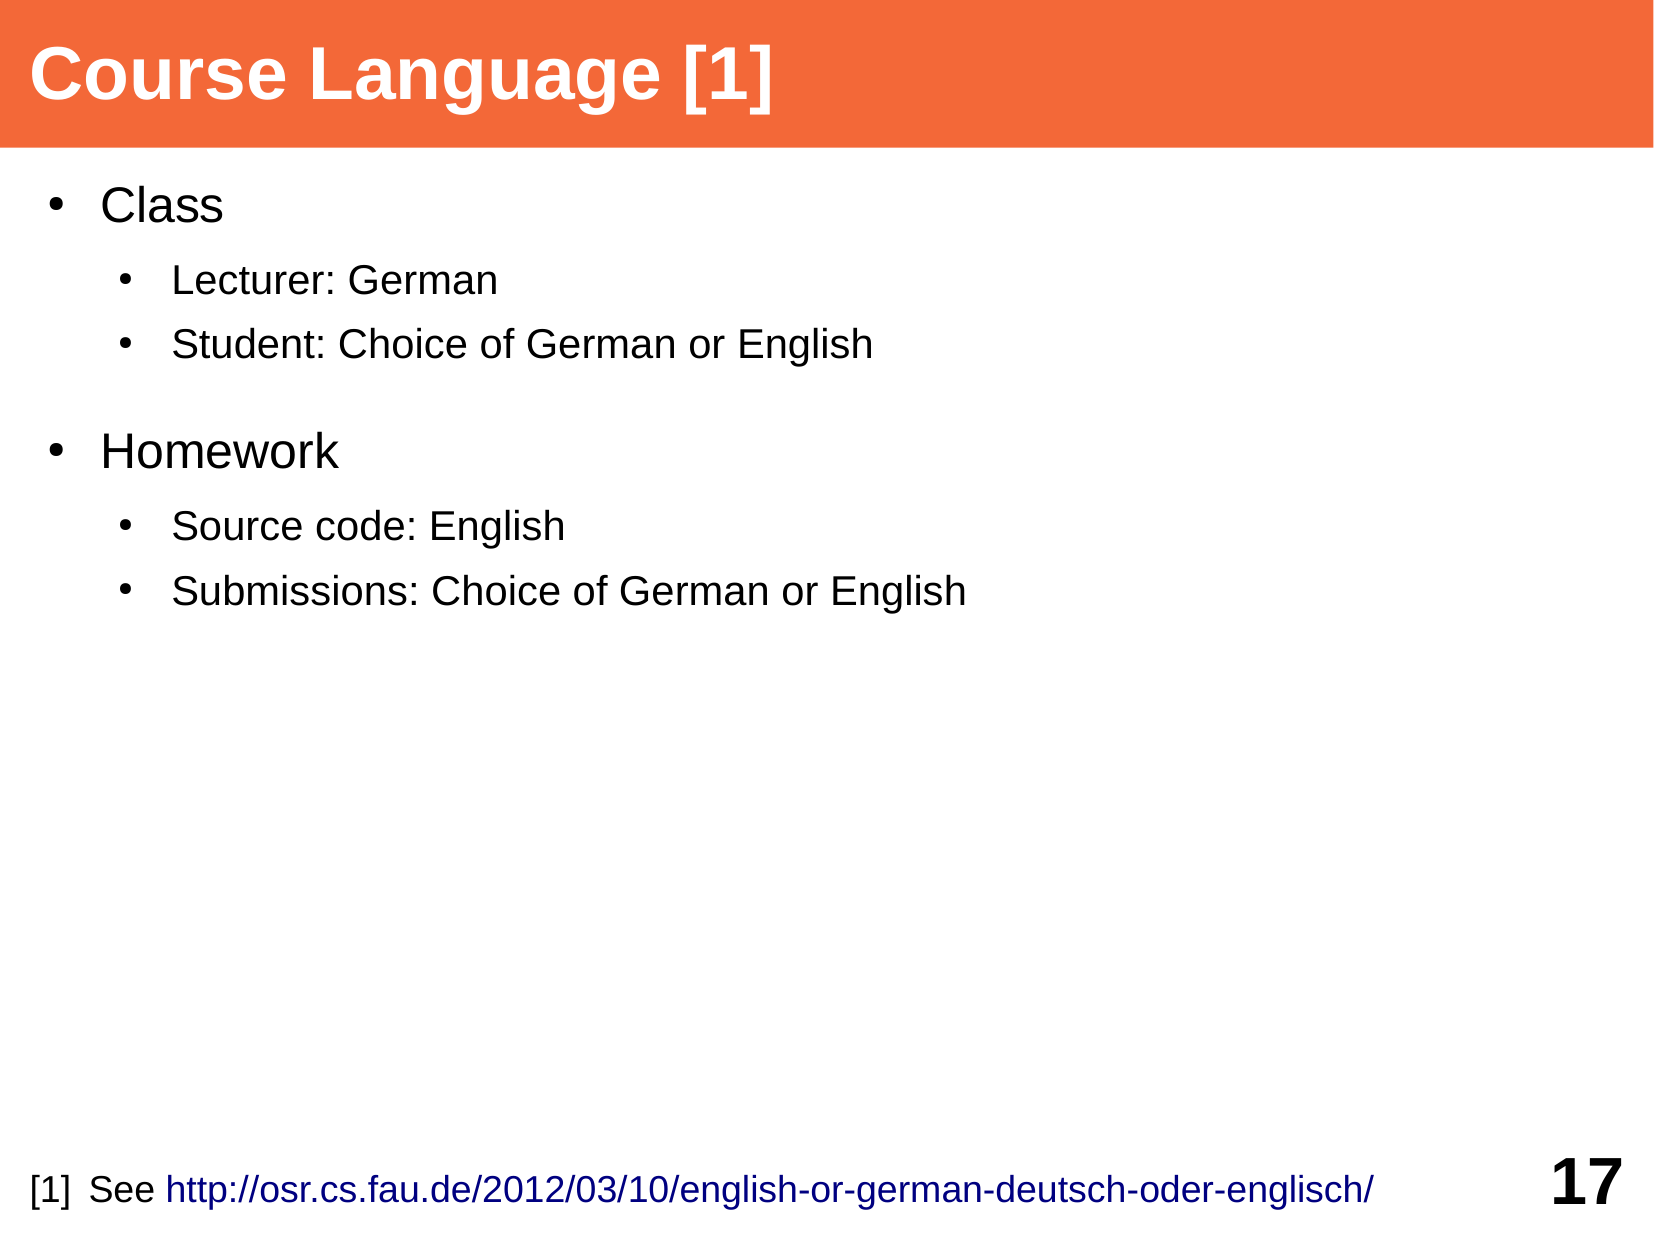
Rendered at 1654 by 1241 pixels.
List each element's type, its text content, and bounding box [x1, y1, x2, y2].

list Class Lecturer: German Student: Choice of German or English Homework Source code: English Submissions: Choice of German or English [29, 177, 1625, 1063]
text_box [1] See http://osr.cs.fau.de/2012/03/10/english-or-german-deutsch-oder-englisch/ [0, 1003, 1536, 1241]
title Course Language [1] [0, 0, 1654, 148]
